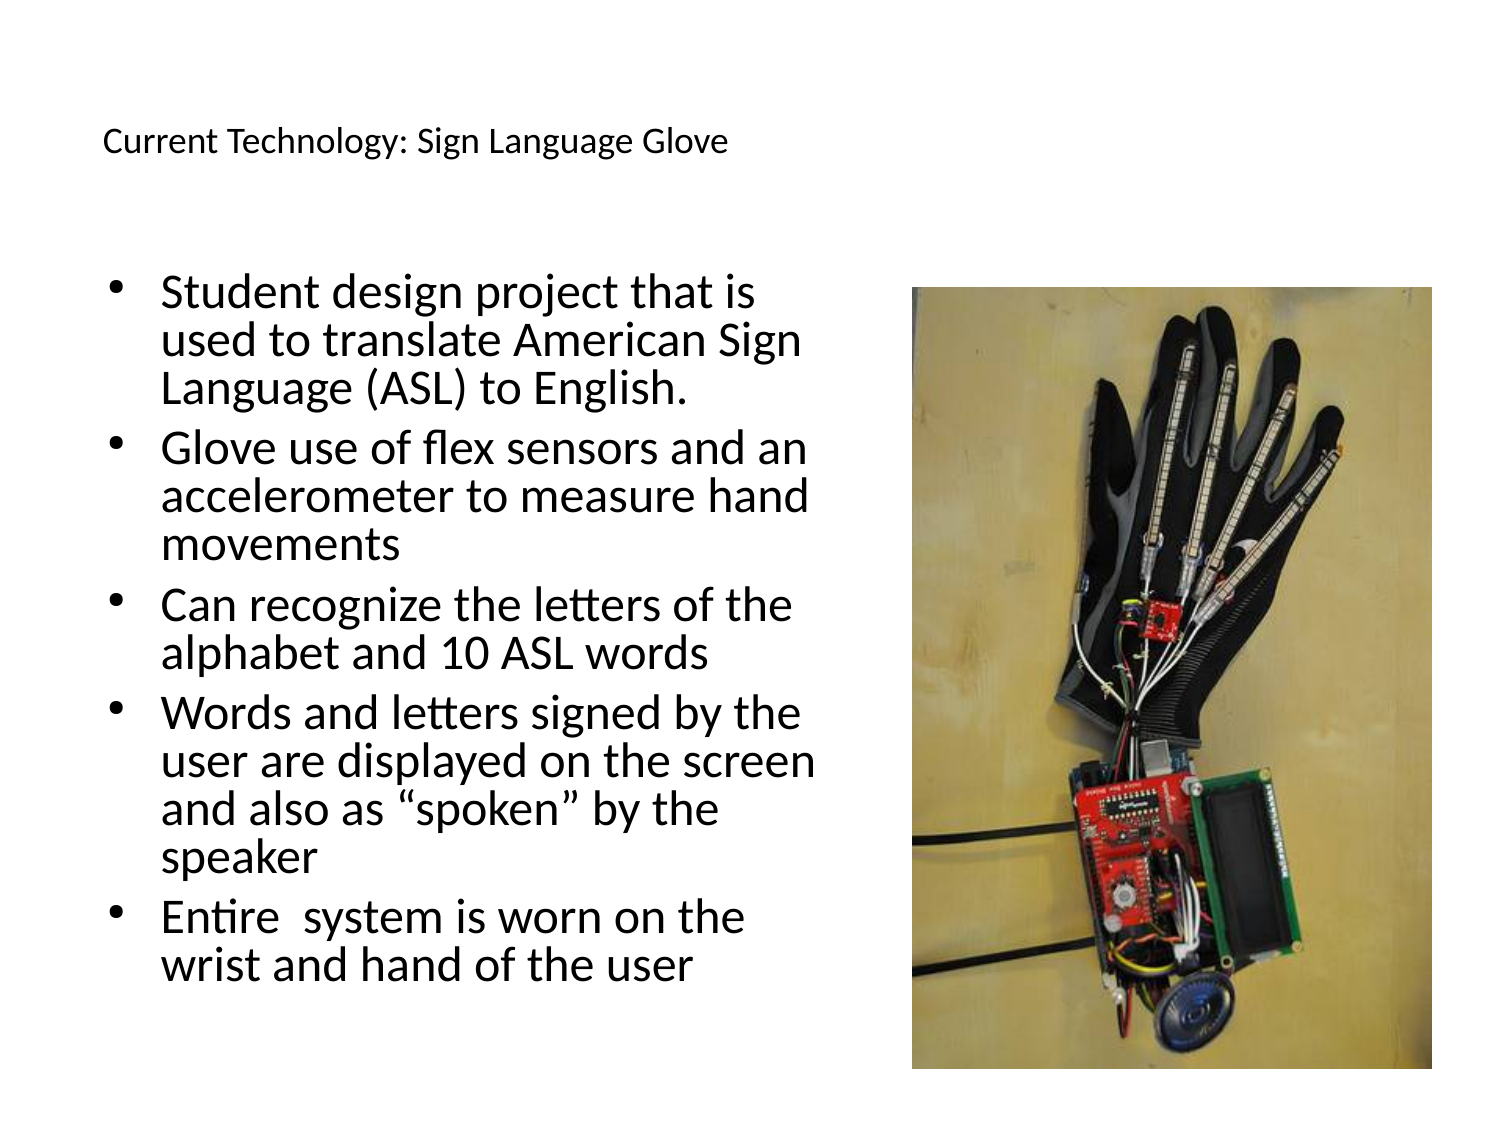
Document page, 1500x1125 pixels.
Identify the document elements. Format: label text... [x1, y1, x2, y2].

list Student design project that is used to translate American Sign Language (ASL) to English. Glove use of flex sensors and an accelerometer to measure hand movements Can recognize the letters of the alphabet and 10 ASL words Words and letters signed by the user are displayed on the screen and also as “spoken” by the speaker Entire system is worn on the wrist and hand of the user [75, 262, 838, 1005]
title Current Technology: Sign Language Glove [75, 45, 1426, 233]
picture [912, 287, 1432, 1069]
